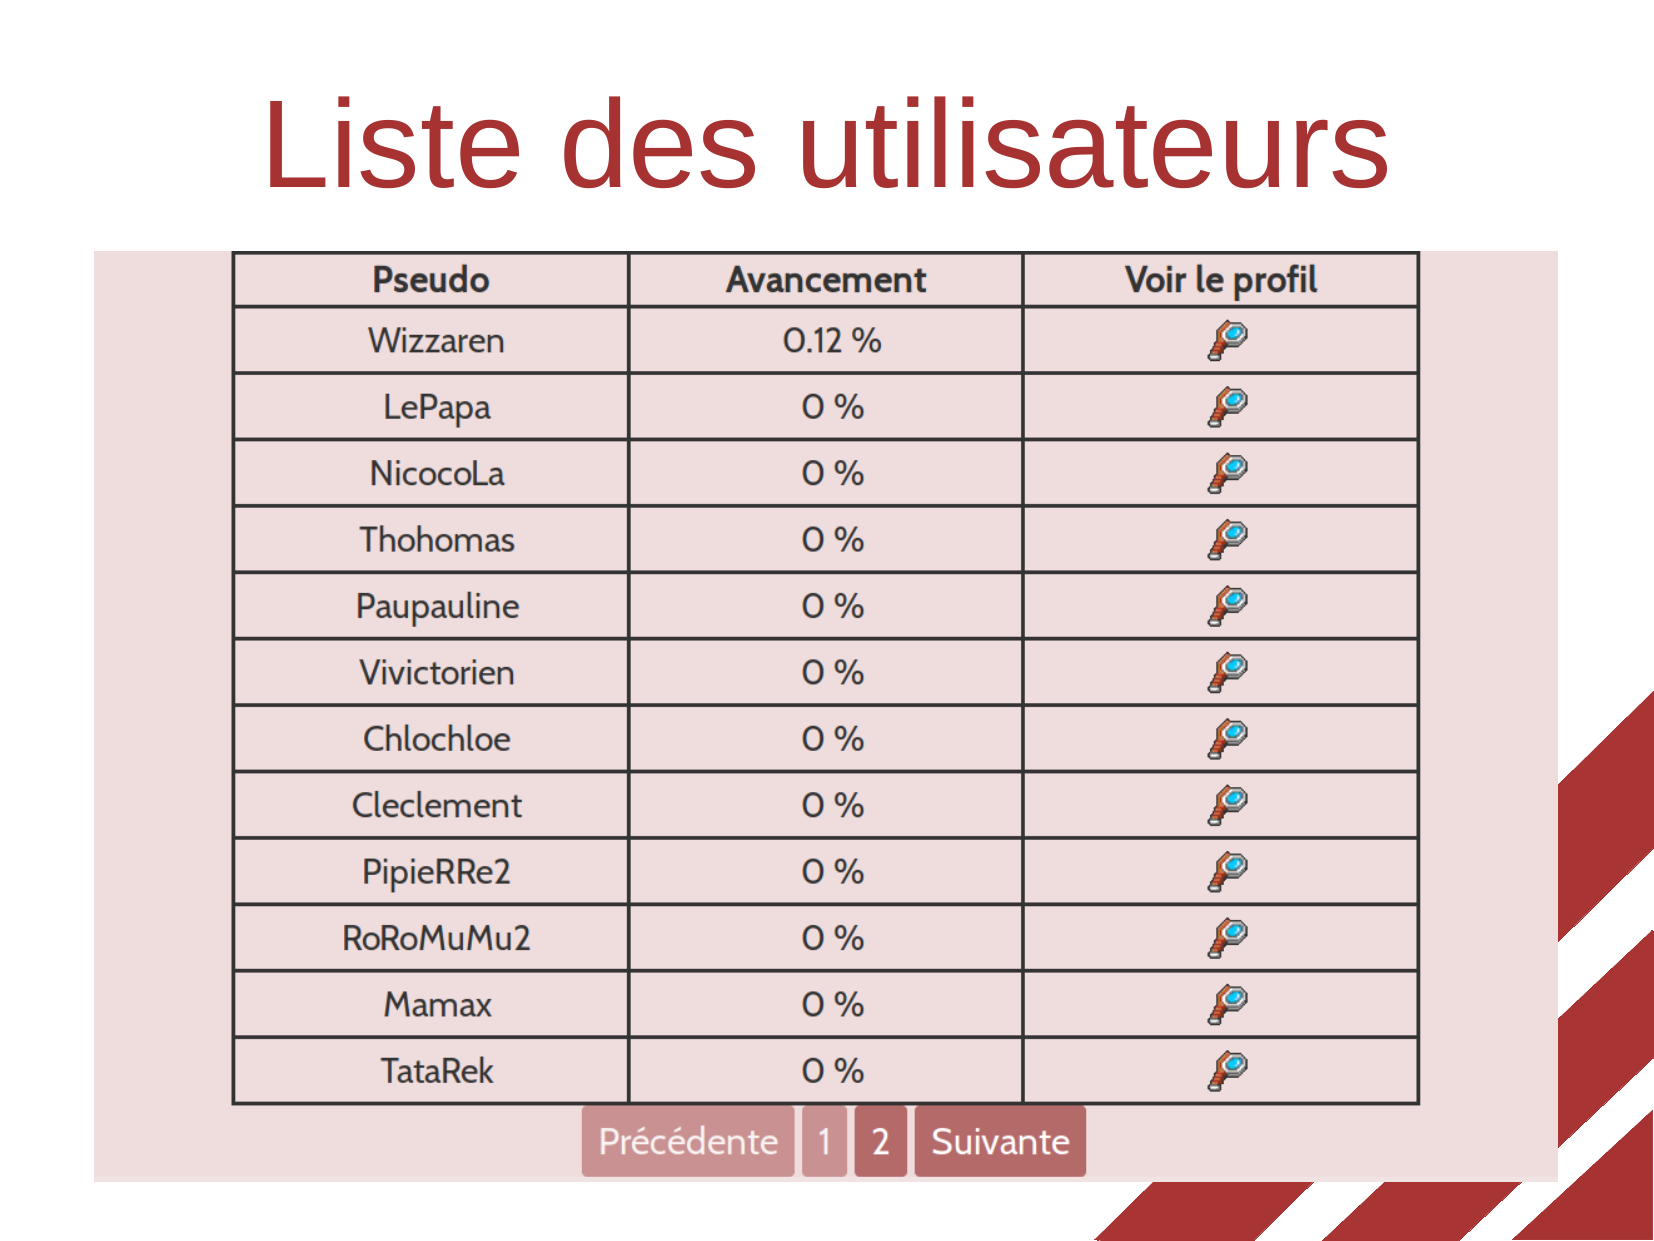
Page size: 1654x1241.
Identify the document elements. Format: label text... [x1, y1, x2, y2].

text_box [1558, 690, 1654, 942]
text_box [1558, 930, 1654, 1148]
title Liste des utilisateurs [0, 3, 1654, 284]
picture [94, 251, 1558, 1182]
text_box [1512, 1110, 1653, 1240]
text_box [1094, 1182, 1314, 1241]
text_box [1321, 1182, 1522, 1241]
